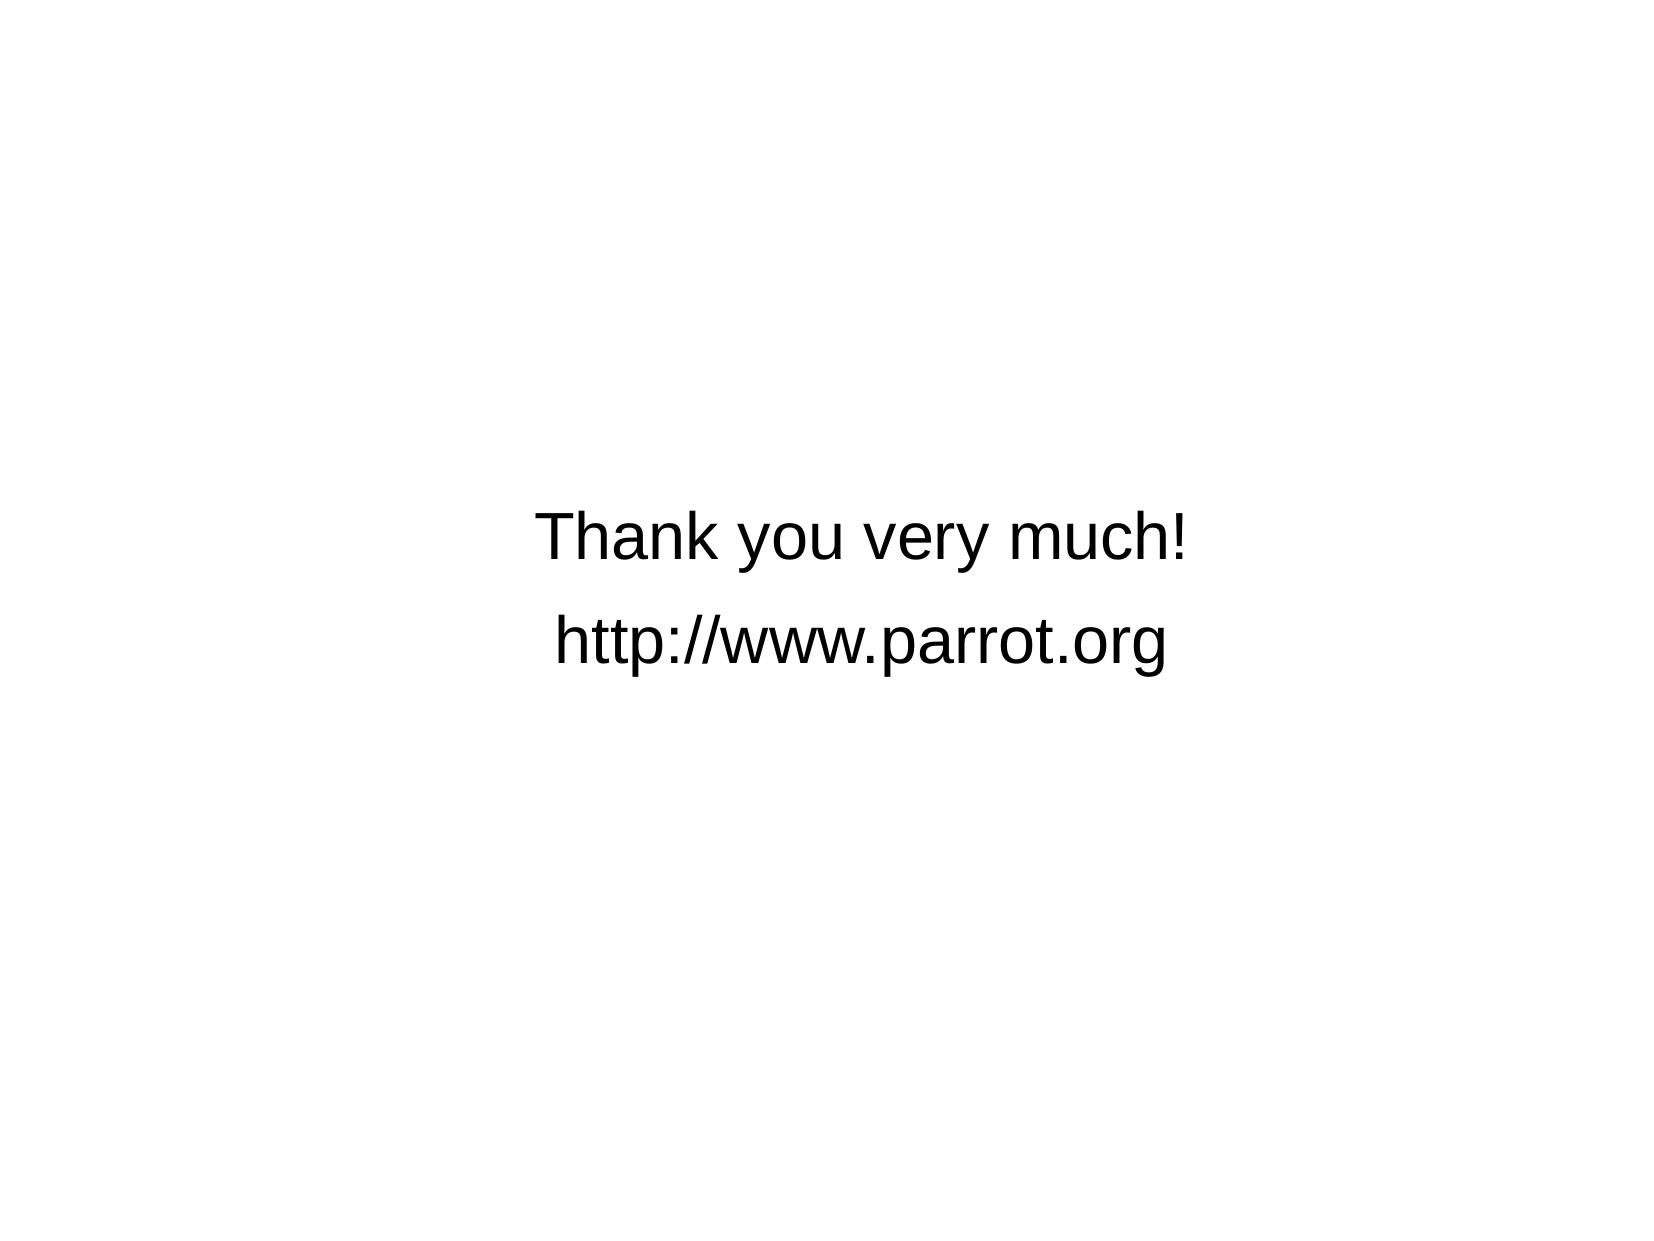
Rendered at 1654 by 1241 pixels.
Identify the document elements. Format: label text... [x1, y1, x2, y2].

list Thank you very much! http://www.parrot.org [82, 290, 1571, 1109]
